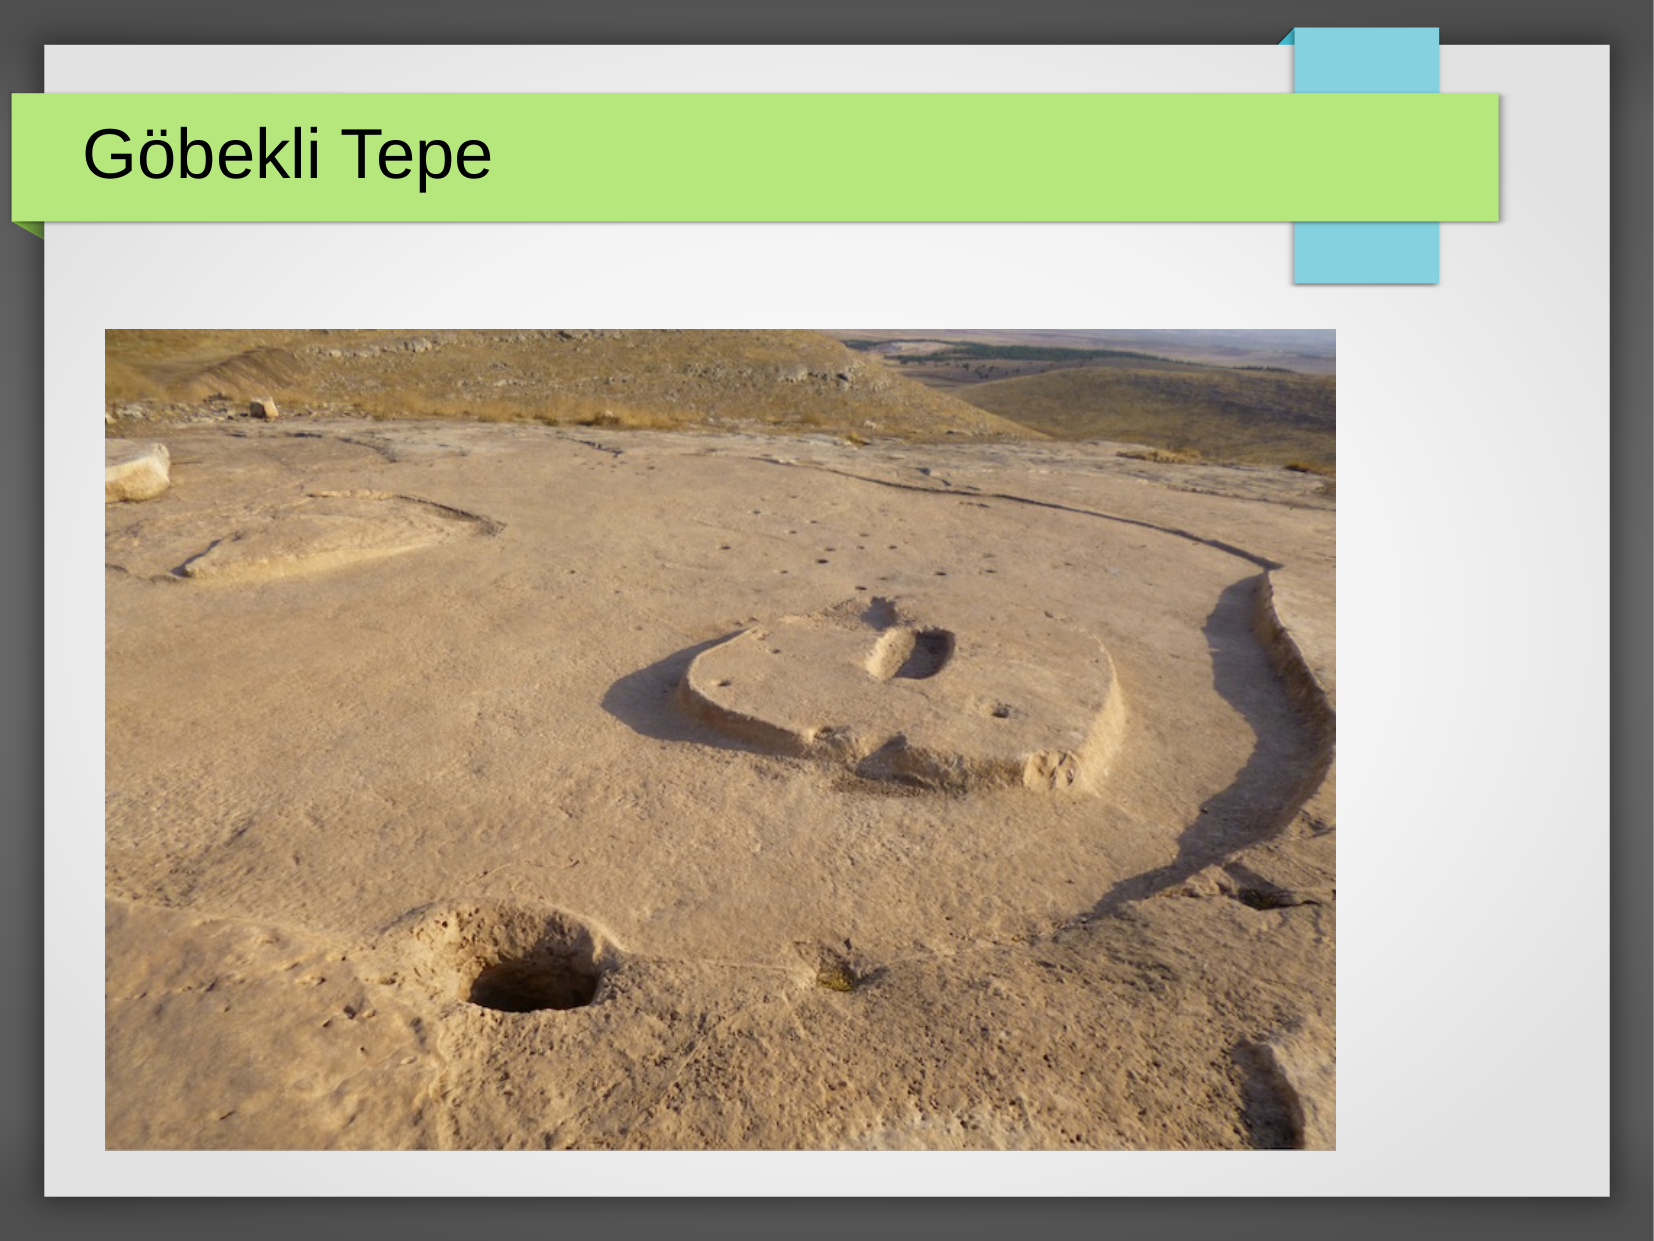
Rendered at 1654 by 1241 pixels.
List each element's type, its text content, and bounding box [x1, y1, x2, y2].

title Göbekli Tepe [82, 94, 1264, 213]
picture [0, 0, 1654, 1241]
